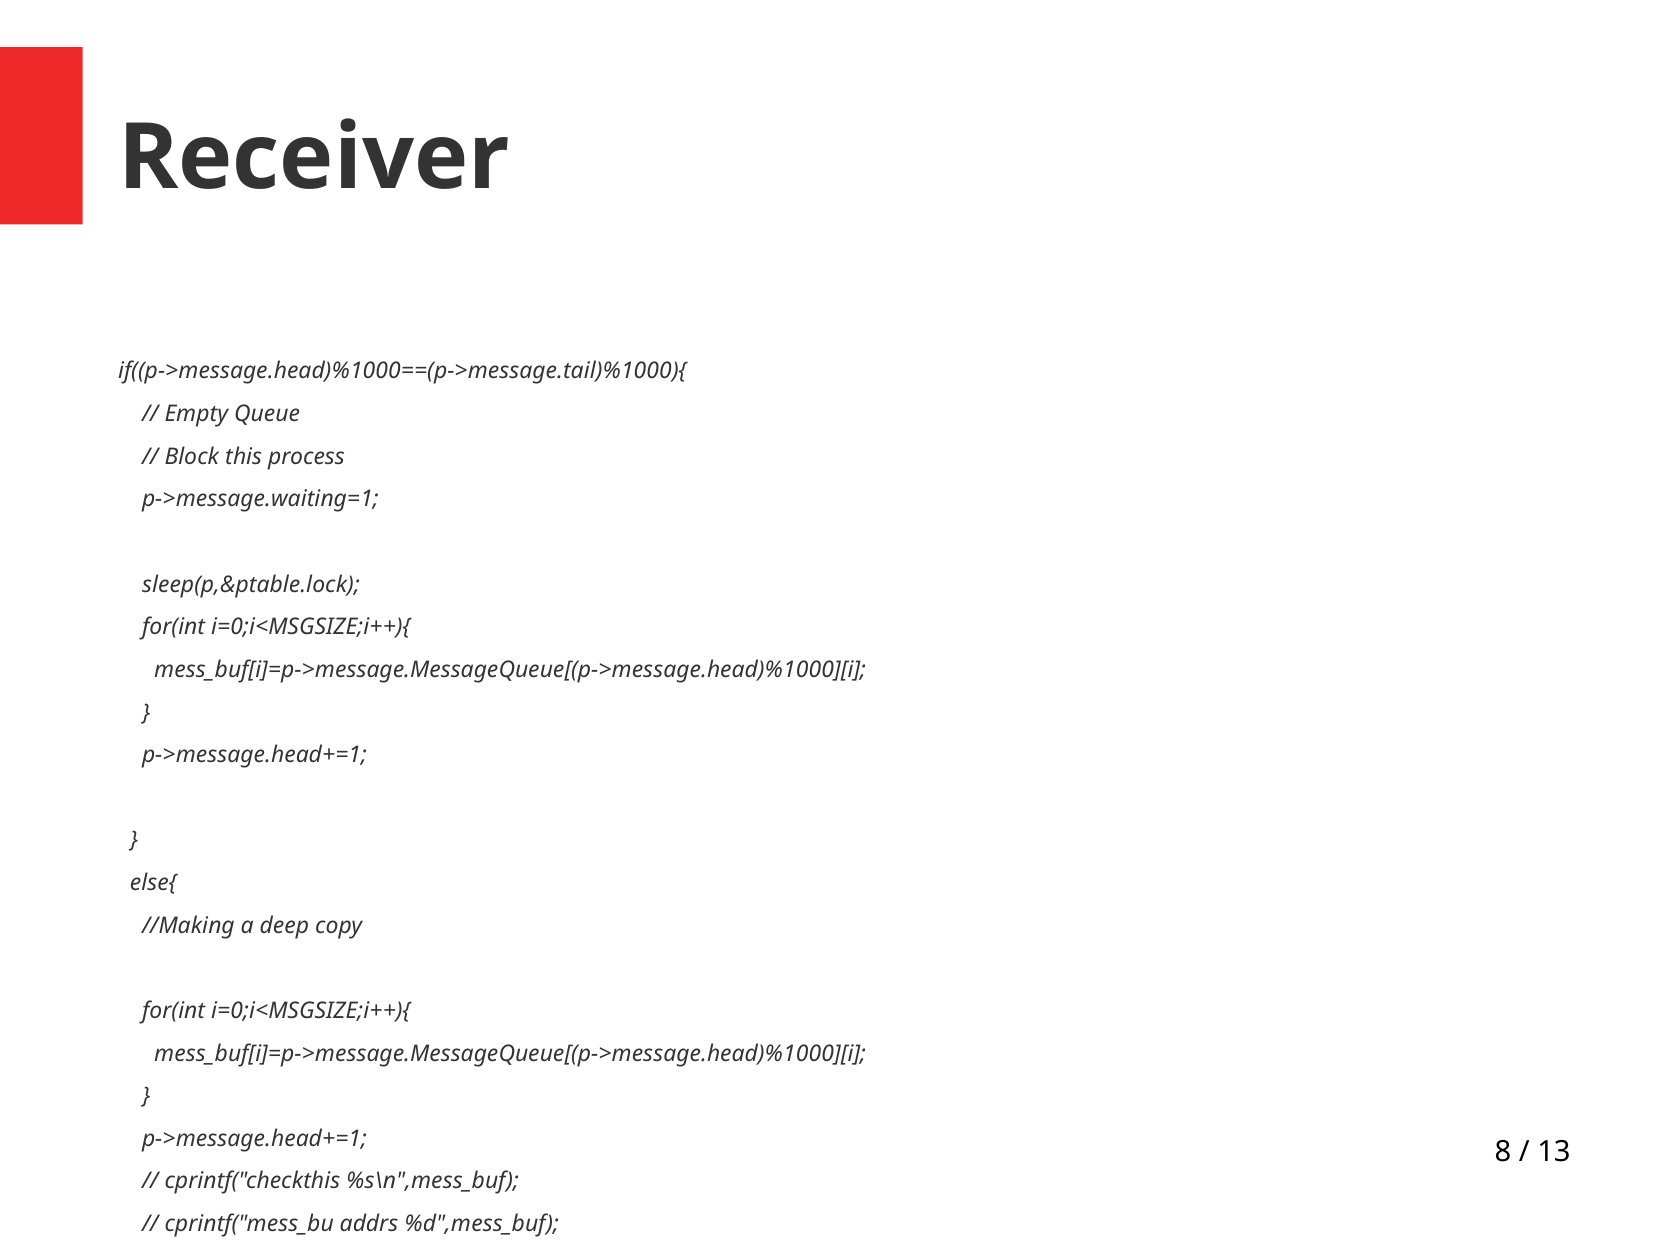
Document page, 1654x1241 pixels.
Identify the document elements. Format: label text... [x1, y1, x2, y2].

list if((p->message.head)%1000==(p->message.tail)%1000){ // Empty Queue // Block this process p->message.waiting=1; sleep(p,&ptable.lock); for(int i=0;i<MSGSIZE;i++){ mess_buf[i]=p->message.MessageQueue[(p->message.head)%1000][i]; } p->message.head+=1; } else{ //Making a deep copy for(int i=0;i<MSGSIZE;i++){ mess_buf[i]=p->message.MessageQueue[(p->message.head)%1000][i]; } p->message.head+=1; // cprintf("checkthis %s\n",mess_buf); // cprintf("mess_bu addrs %d",mess_buf); } [118, 354, 1536, 1074]
title Receiver [118, 49, 1571, 257]
